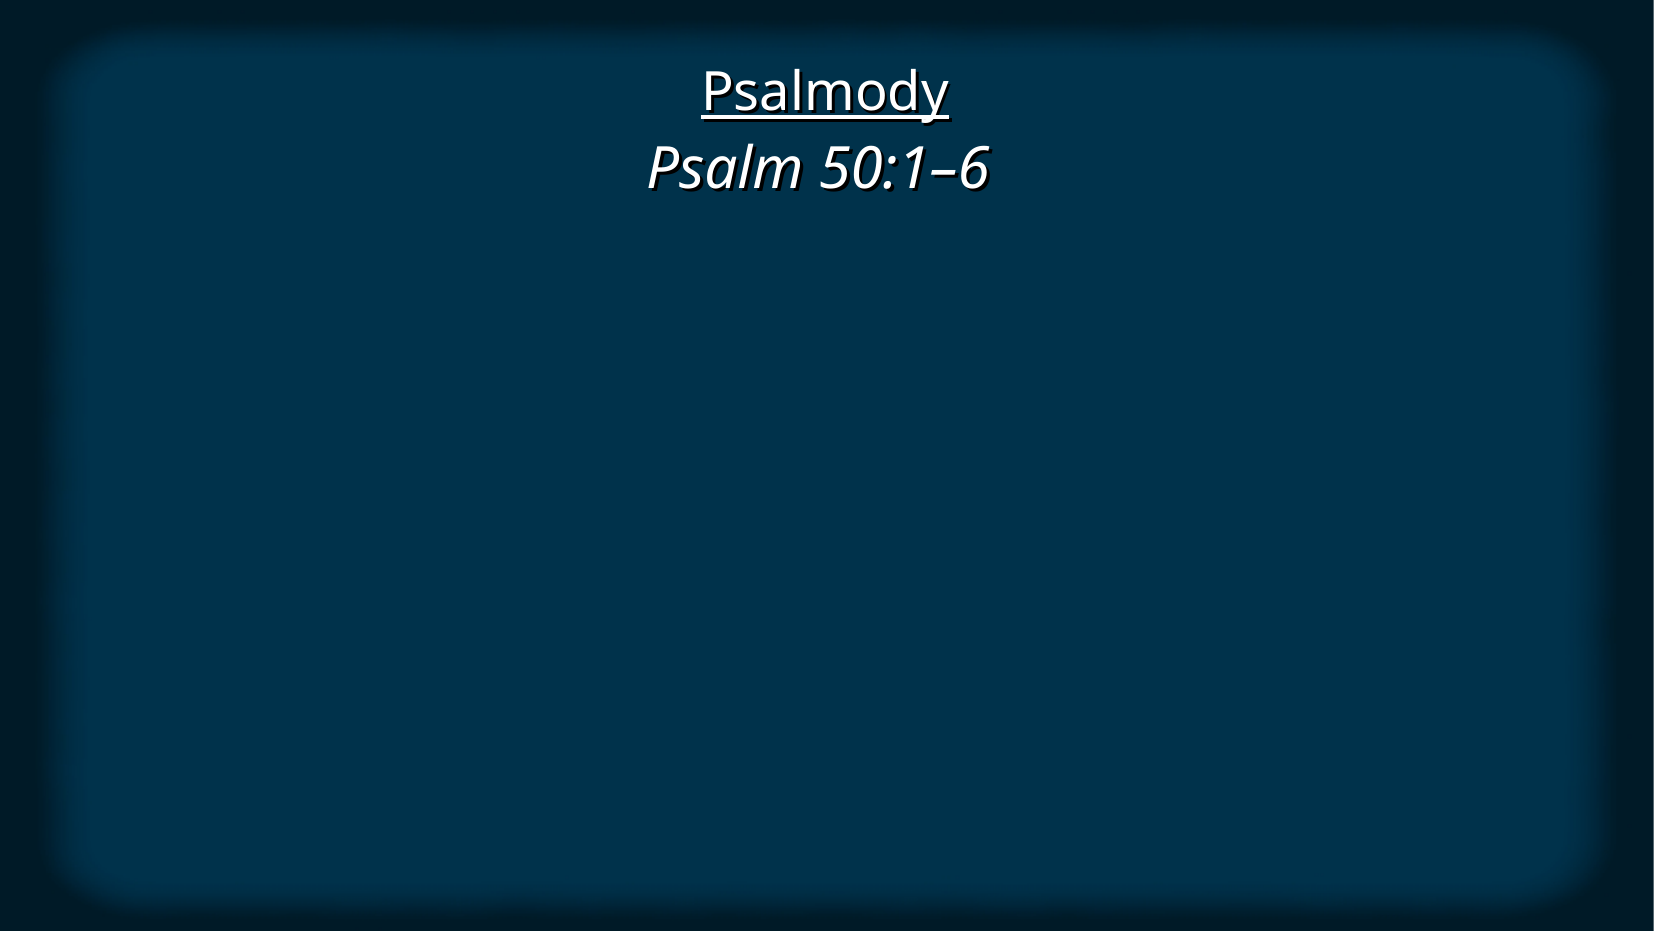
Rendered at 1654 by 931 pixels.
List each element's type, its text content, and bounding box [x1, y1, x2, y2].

picture [0, 0, 1654, 931]
text_box Psalmody Psalm 50:1–6 [75, 45, 1576, 209]
